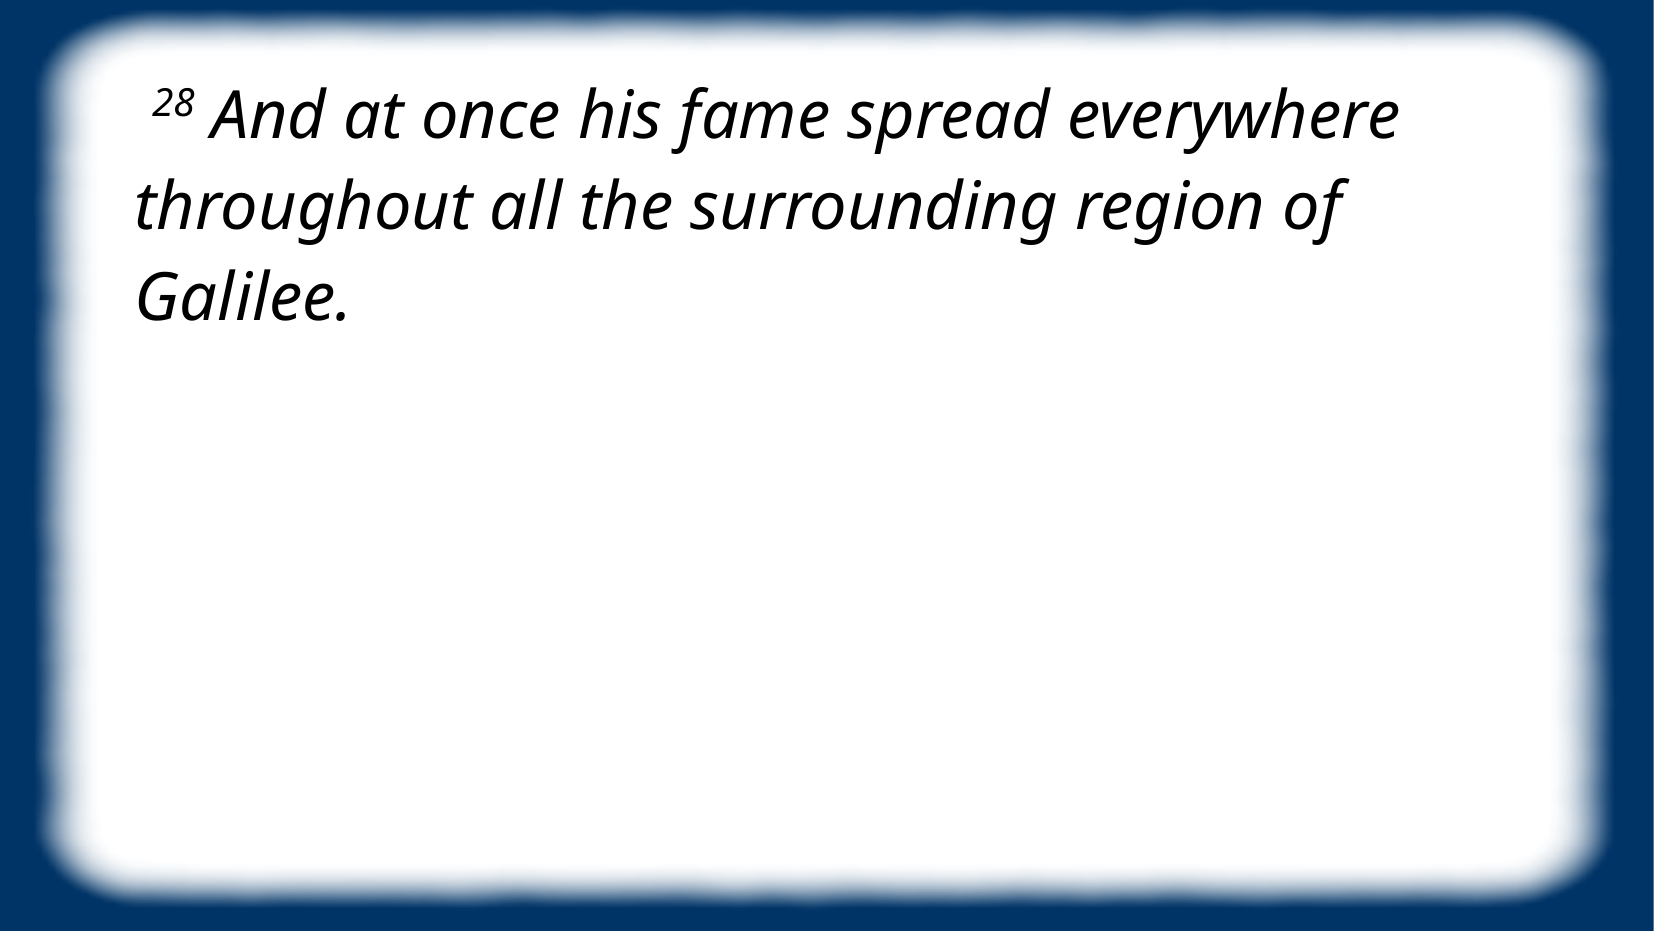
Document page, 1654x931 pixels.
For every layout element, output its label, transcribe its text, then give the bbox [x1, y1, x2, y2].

text_box 28 And at once his fame spread everywhere throughout all the surrounding region of Galilee. [120, 60, 1561, 361]
picture [0, 0, 1654, 931]
